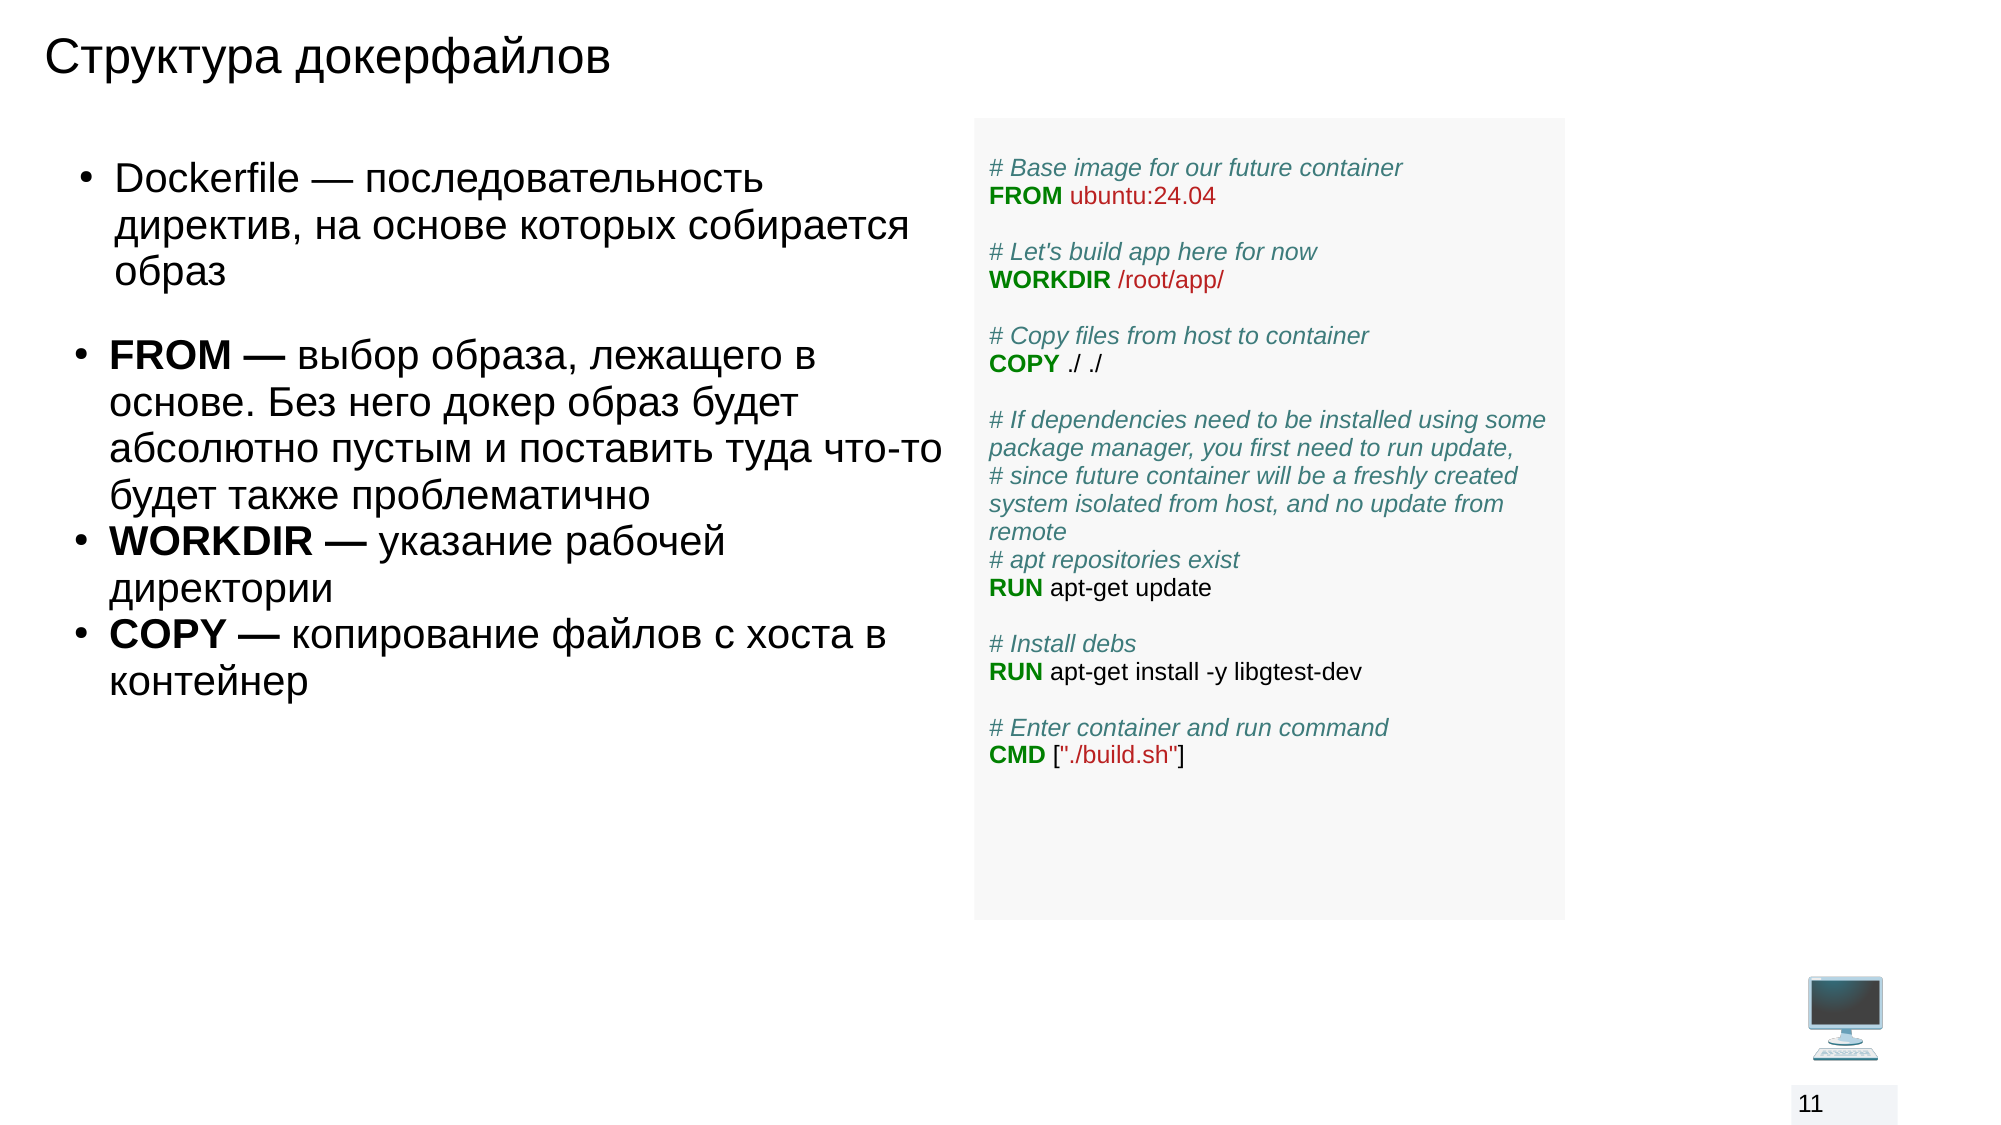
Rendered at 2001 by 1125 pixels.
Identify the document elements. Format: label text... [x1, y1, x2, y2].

text_box Dockerfile — последовательность директив, на основе которых собирается образ [64, 147, 975, 395]
text_box Структура докерфайлов [29, 21, 1595, 92]
text_box # Base image for our future container FROM ubuntu:24.04 # Let's build app here for now WORKDIR /root/app/ # Copy files from host to container COPY ./ ./ # If dependencies need to be installed using some package manager, you first need to run update, # since future container will be a freshly created system isolated from host, and no update from remote # apt repositories exist RUN apt-get update # Install debs RUN apt-get install -y libgtest-dev # Enter container and run command CMD ["./build.sh"] [974, 118, 1565, 920]
picture [1801, 974, 1890, 1063]
text_box <number> [1783, 1082, 1927, 1125]
text_box FROM — выбор образа, лежащего в основе. Без него докер образ будет абсолютно пустым и поставить туда что-то будет также проблематично WORKDIR — указание рабочей директории COPY — копирование файлов с хоста в контейнер [59, 324, 970, 851]
